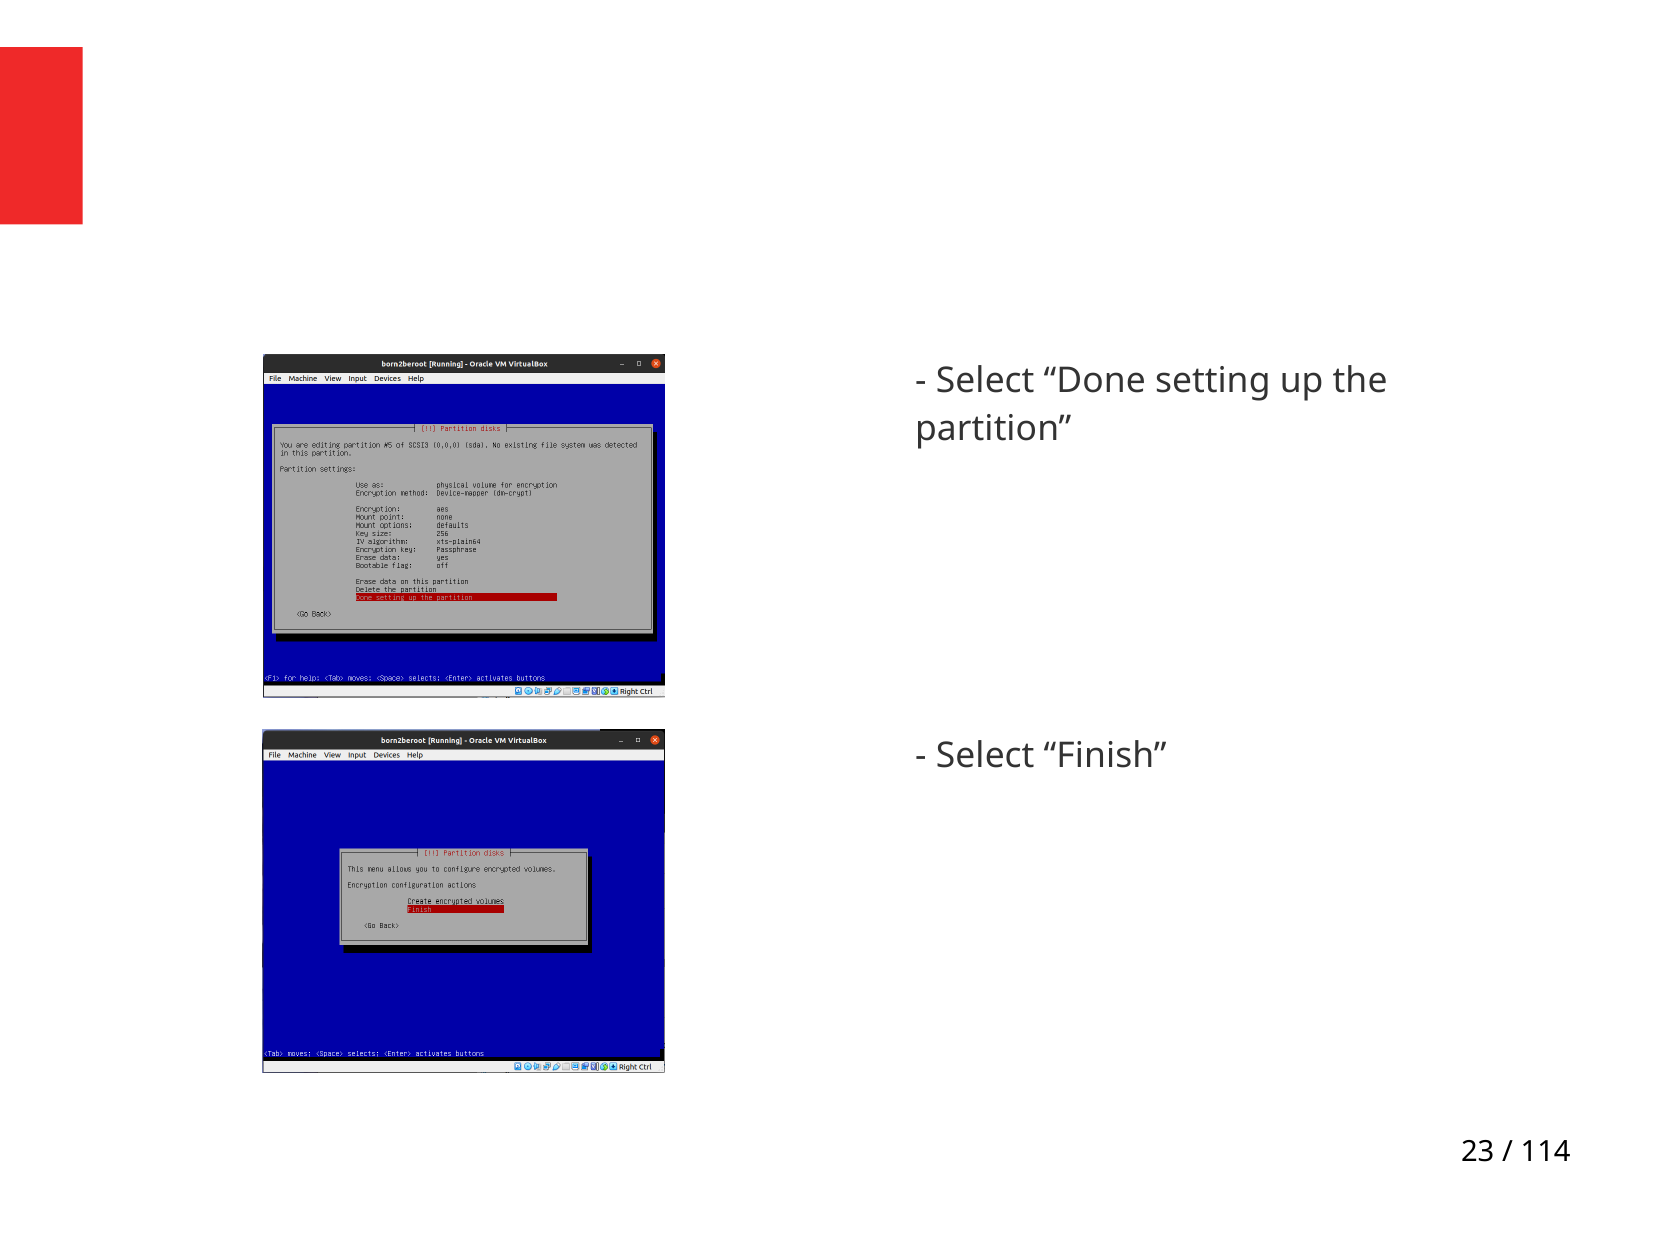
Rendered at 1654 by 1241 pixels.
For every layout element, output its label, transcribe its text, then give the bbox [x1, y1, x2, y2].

picture [262, 729, 665, 1074]
list - Select “Done setting up the partition” [844, 354, 1536, 698]
list - Select “Finish” [844, 730, 1536, 1074]
picture [263, 354, 665, 698]
